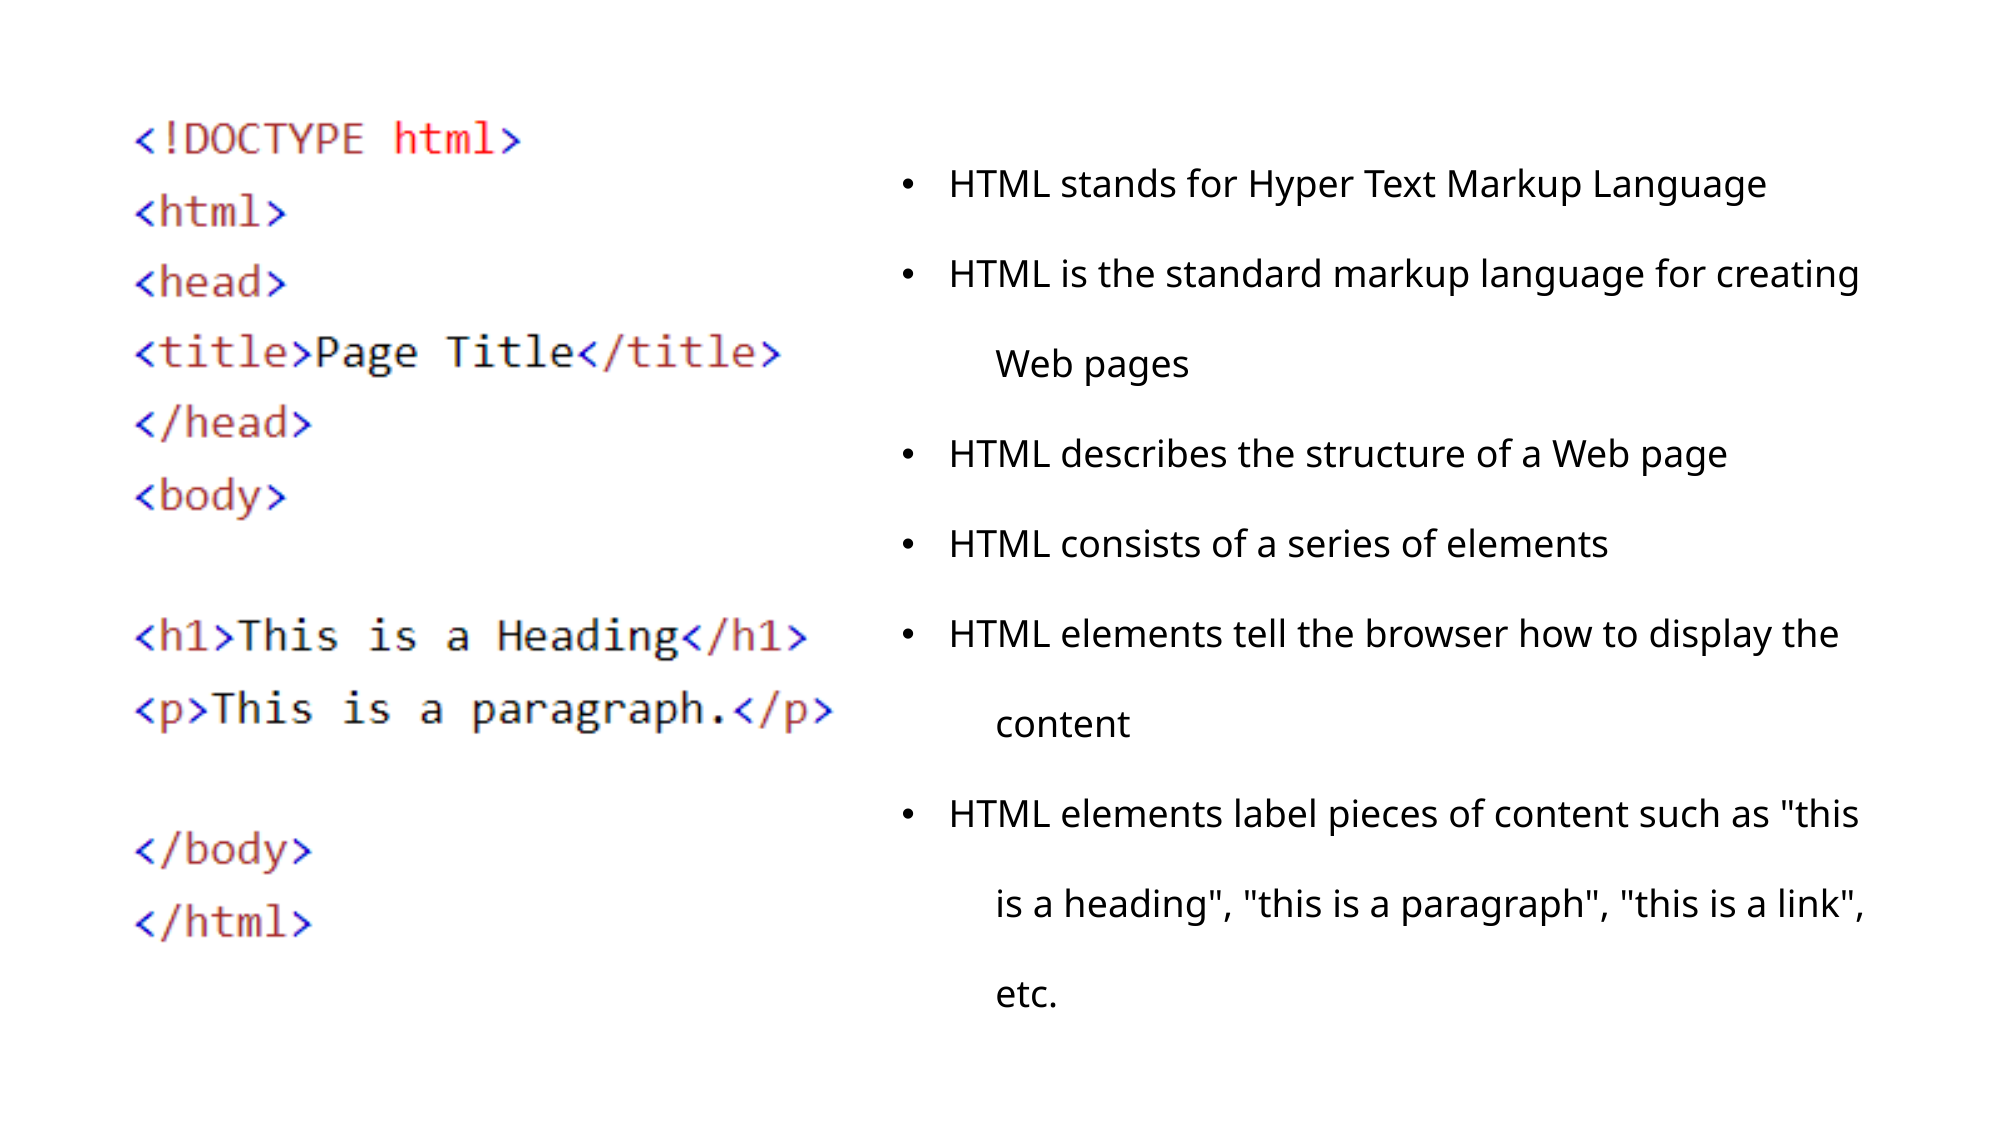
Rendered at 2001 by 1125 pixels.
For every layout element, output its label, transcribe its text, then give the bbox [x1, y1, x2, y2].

text_box HTML stands for Hyper Text Markup Language HTML is the standard markup language for creating Web pages HTML describes the structure of a Web page HTML consists of a series of elements HTML elements tell the browser how to display the content HTML elements label pieces of content such as "this is a heading", "this is a paragraph", "this is a link", etc. [886, 107, 1887, 1017]
picture [112, 94, 887, 970]
